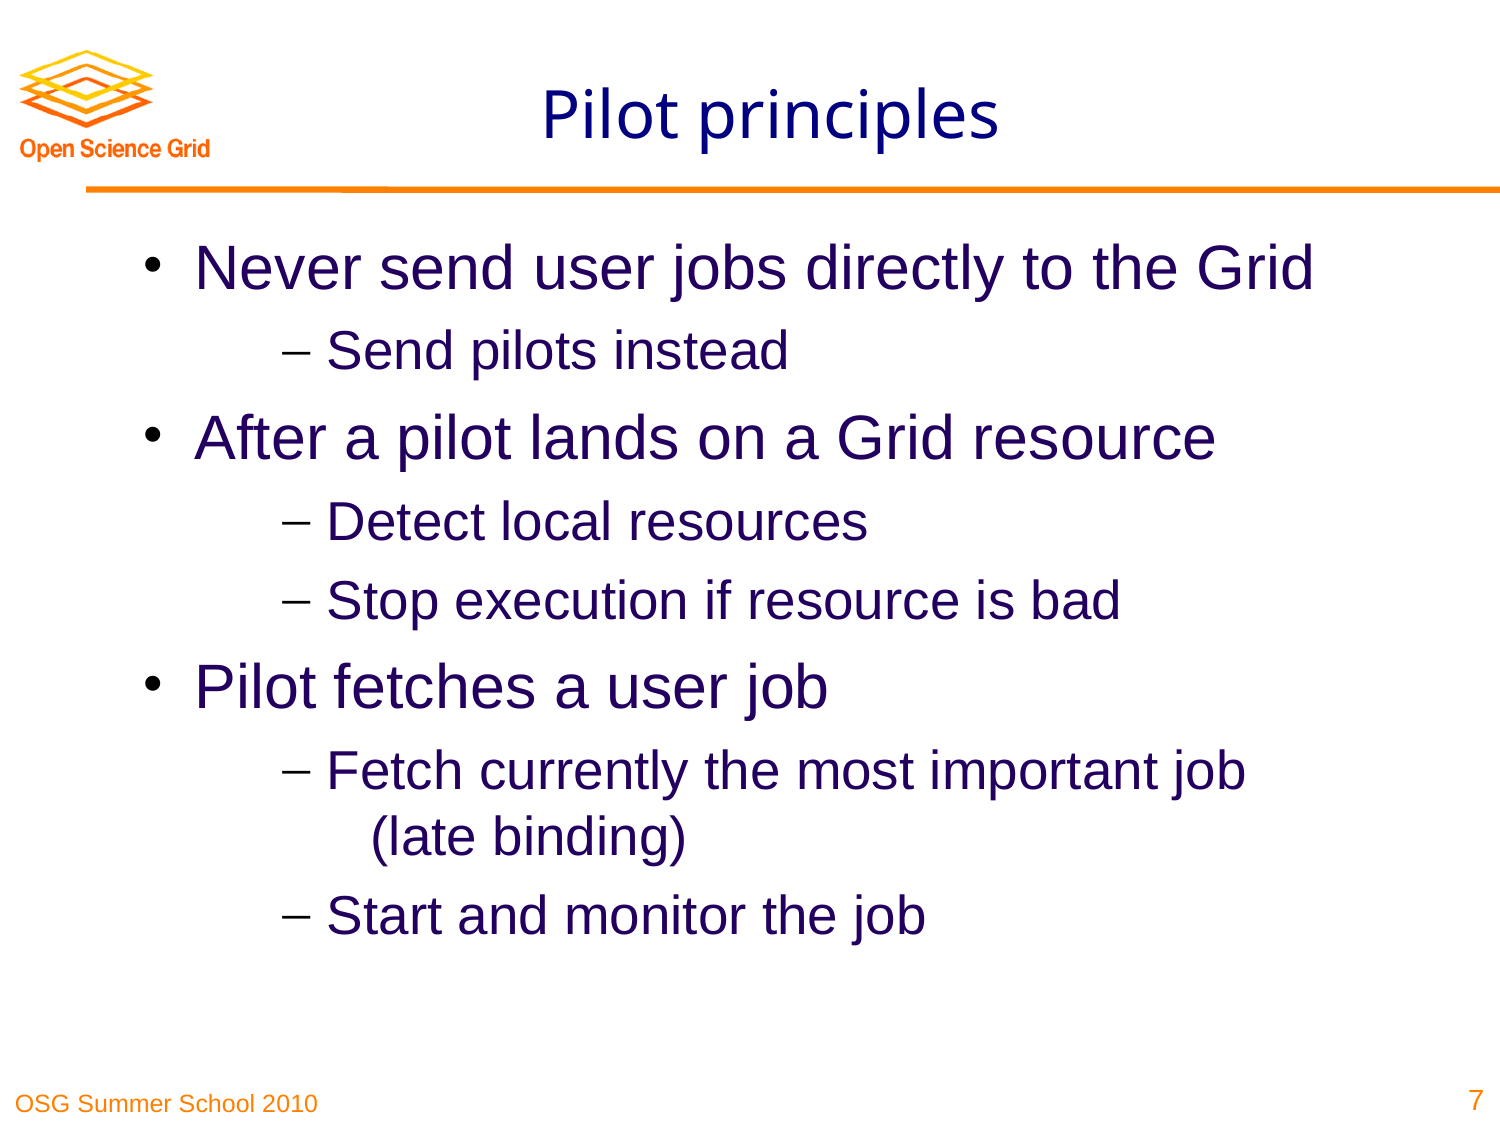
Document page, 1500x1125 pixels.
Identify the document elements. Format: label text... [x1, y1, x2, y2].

list Never send user jobs directly to the Grid Send pilots instead After a pilot lands on a Grid resource Detect local resources Stop execution if resource is bad Pilot fetches a user job Fetch currently the most important job (late binding) Start and monitor the job [127, 218, 1402, 962]
picture [0, 27, 201, 179]
title Pilot principles [201, 18, 1341, 206]
